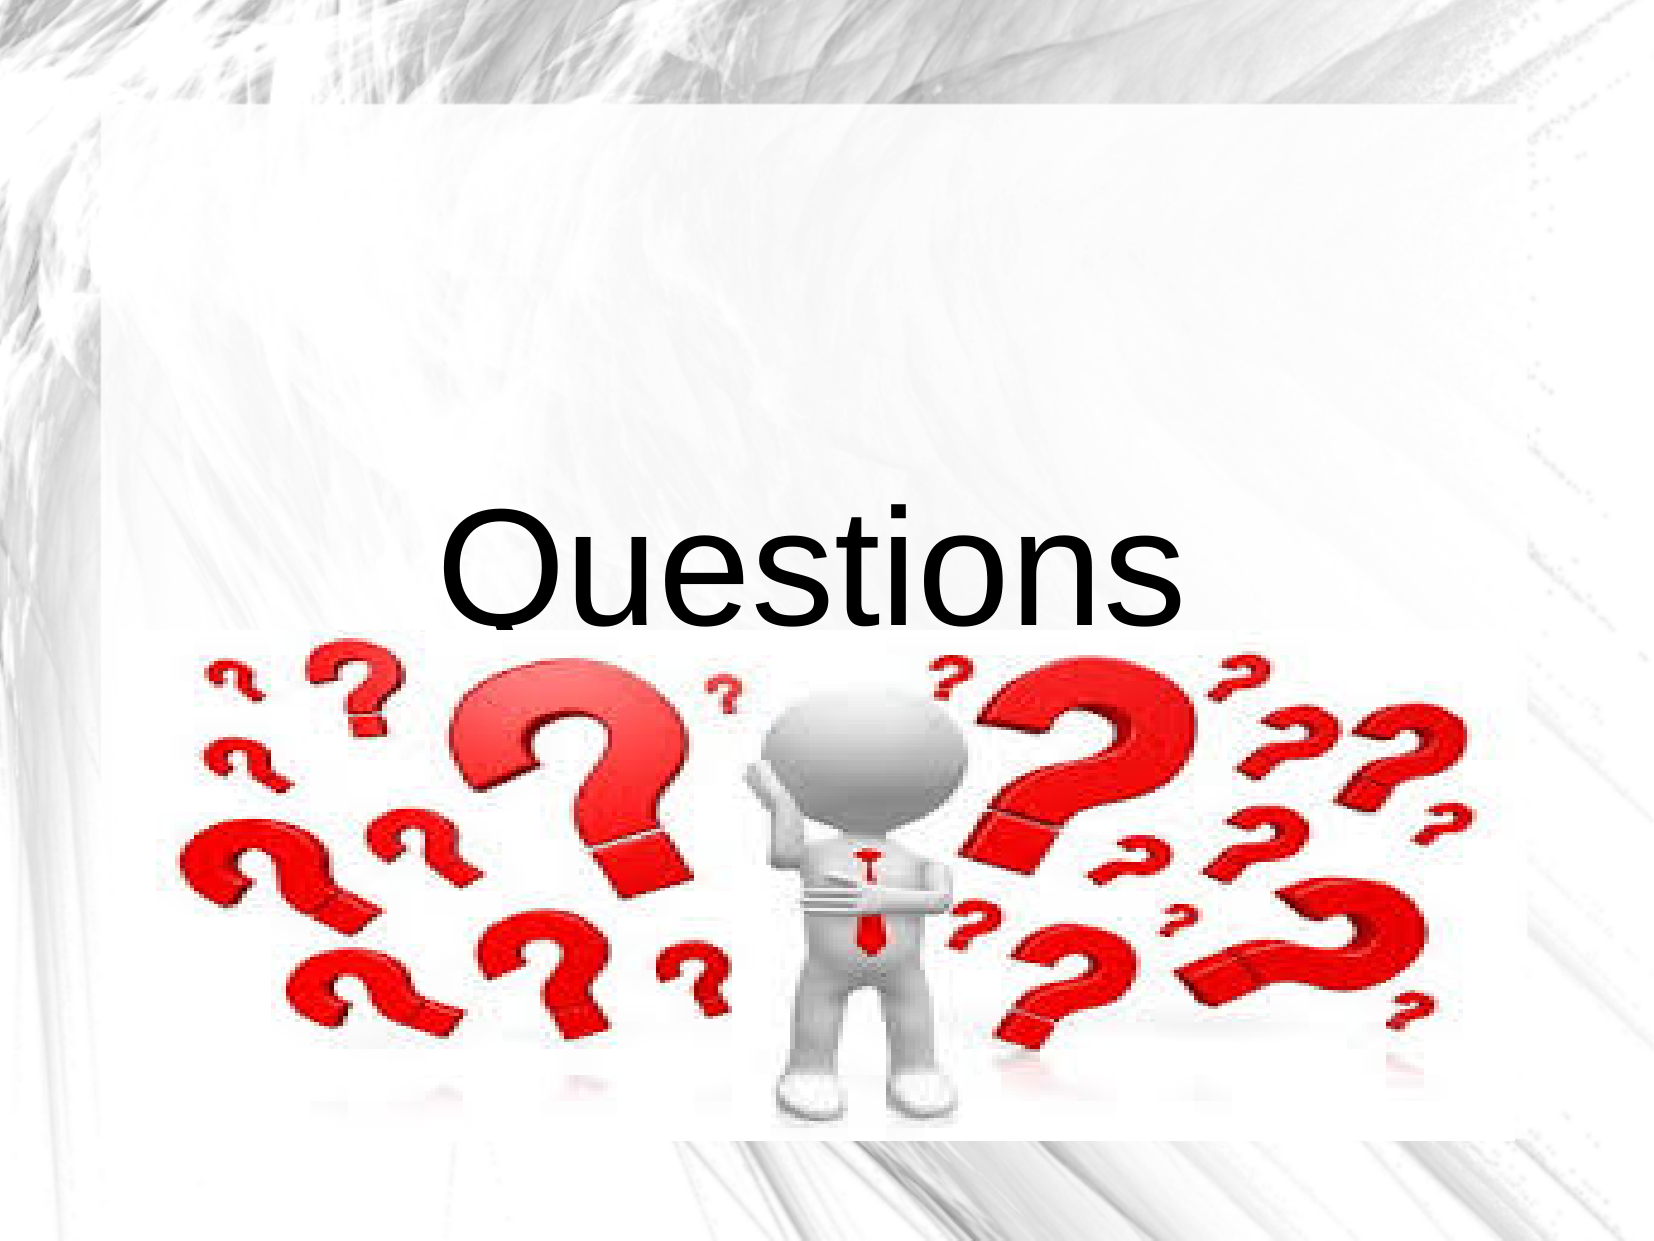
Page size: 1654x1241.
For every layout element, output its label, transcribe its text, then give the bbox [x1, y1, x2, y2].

picture [0, 0, 1654, 1241]
subtitle Questions [118, 112, 1506, 630]
